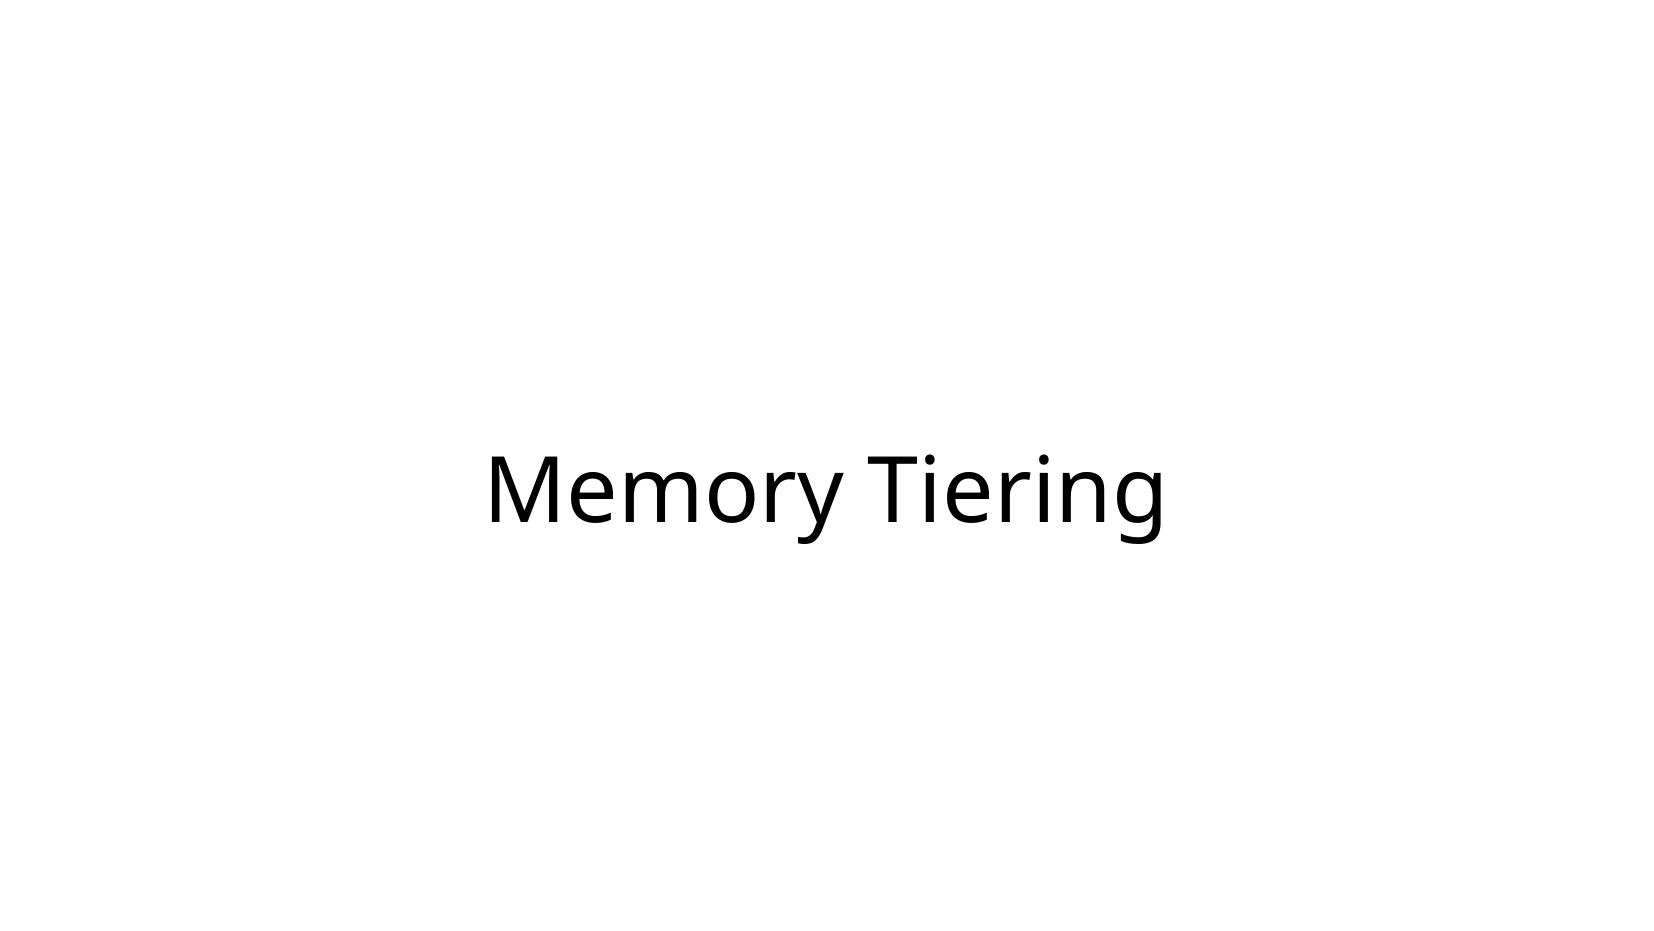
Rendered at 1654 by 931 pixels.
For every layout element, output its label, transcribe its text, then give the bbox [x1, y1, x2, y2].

title Memory Tiering [82, 379, 1571, 594]
